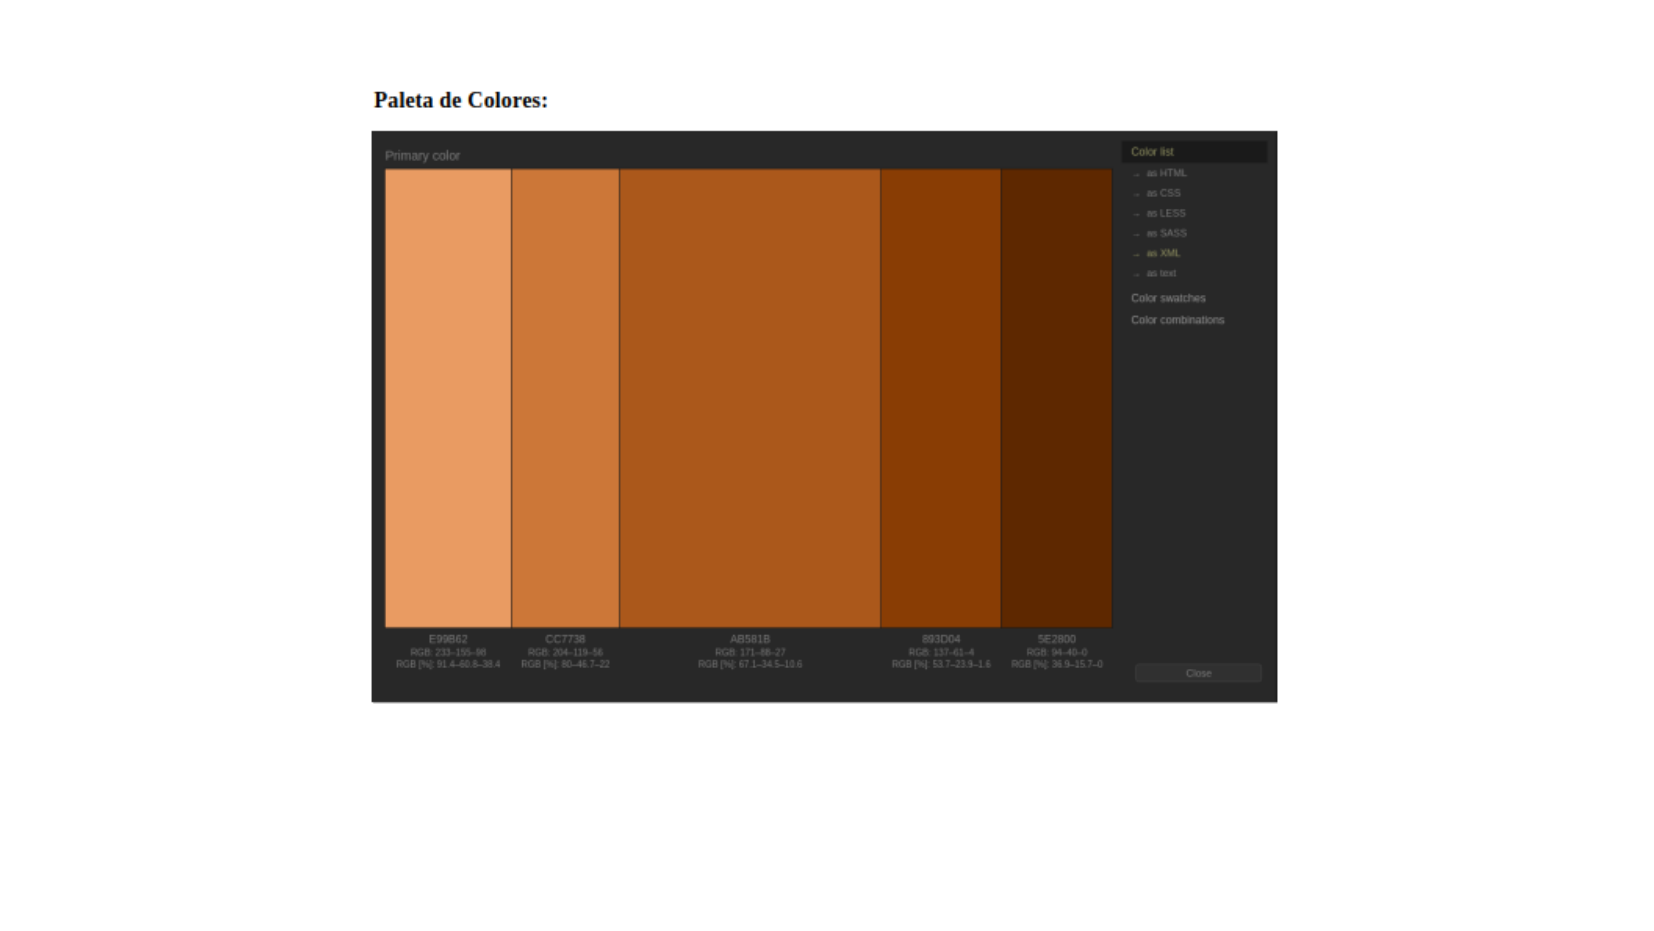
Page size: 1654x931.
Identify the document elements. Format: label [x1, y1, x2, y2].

picture [350, 89, 1309, 729]
